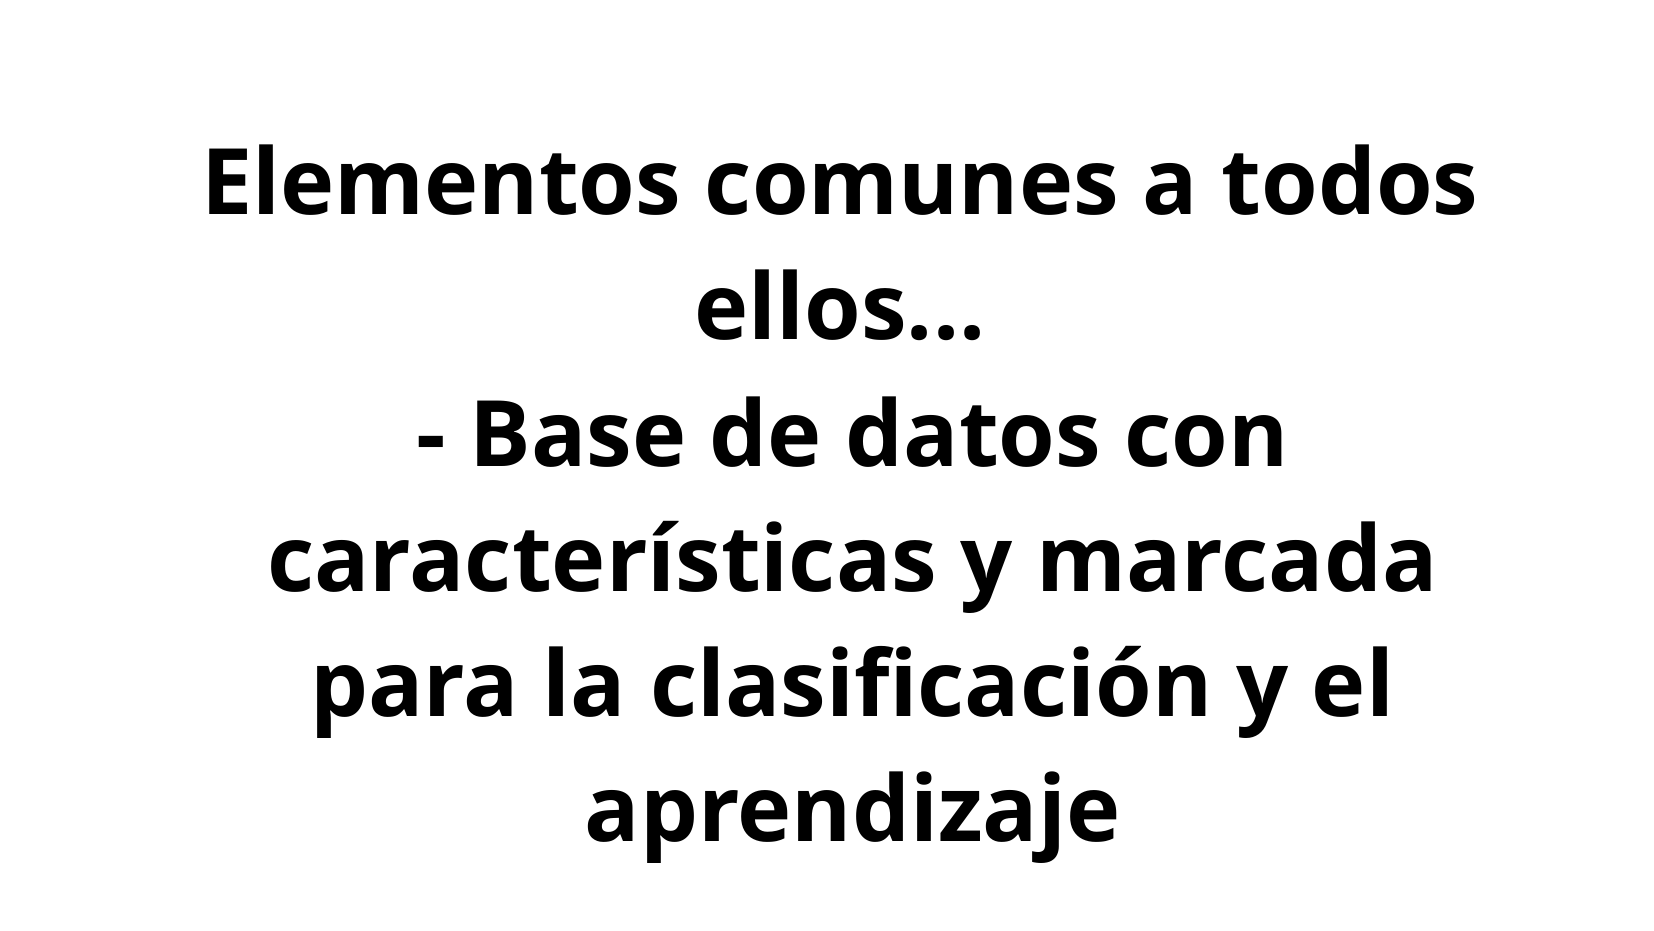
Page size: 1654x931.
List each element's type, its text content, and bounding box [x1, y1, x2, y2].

text_box - Base de datos con características y marcada para la clasificación y el aprendizaje [162, 360, 1544, 706]
text_box Elementos comunes a todos ellos... [149, 109, 1531, 345]
